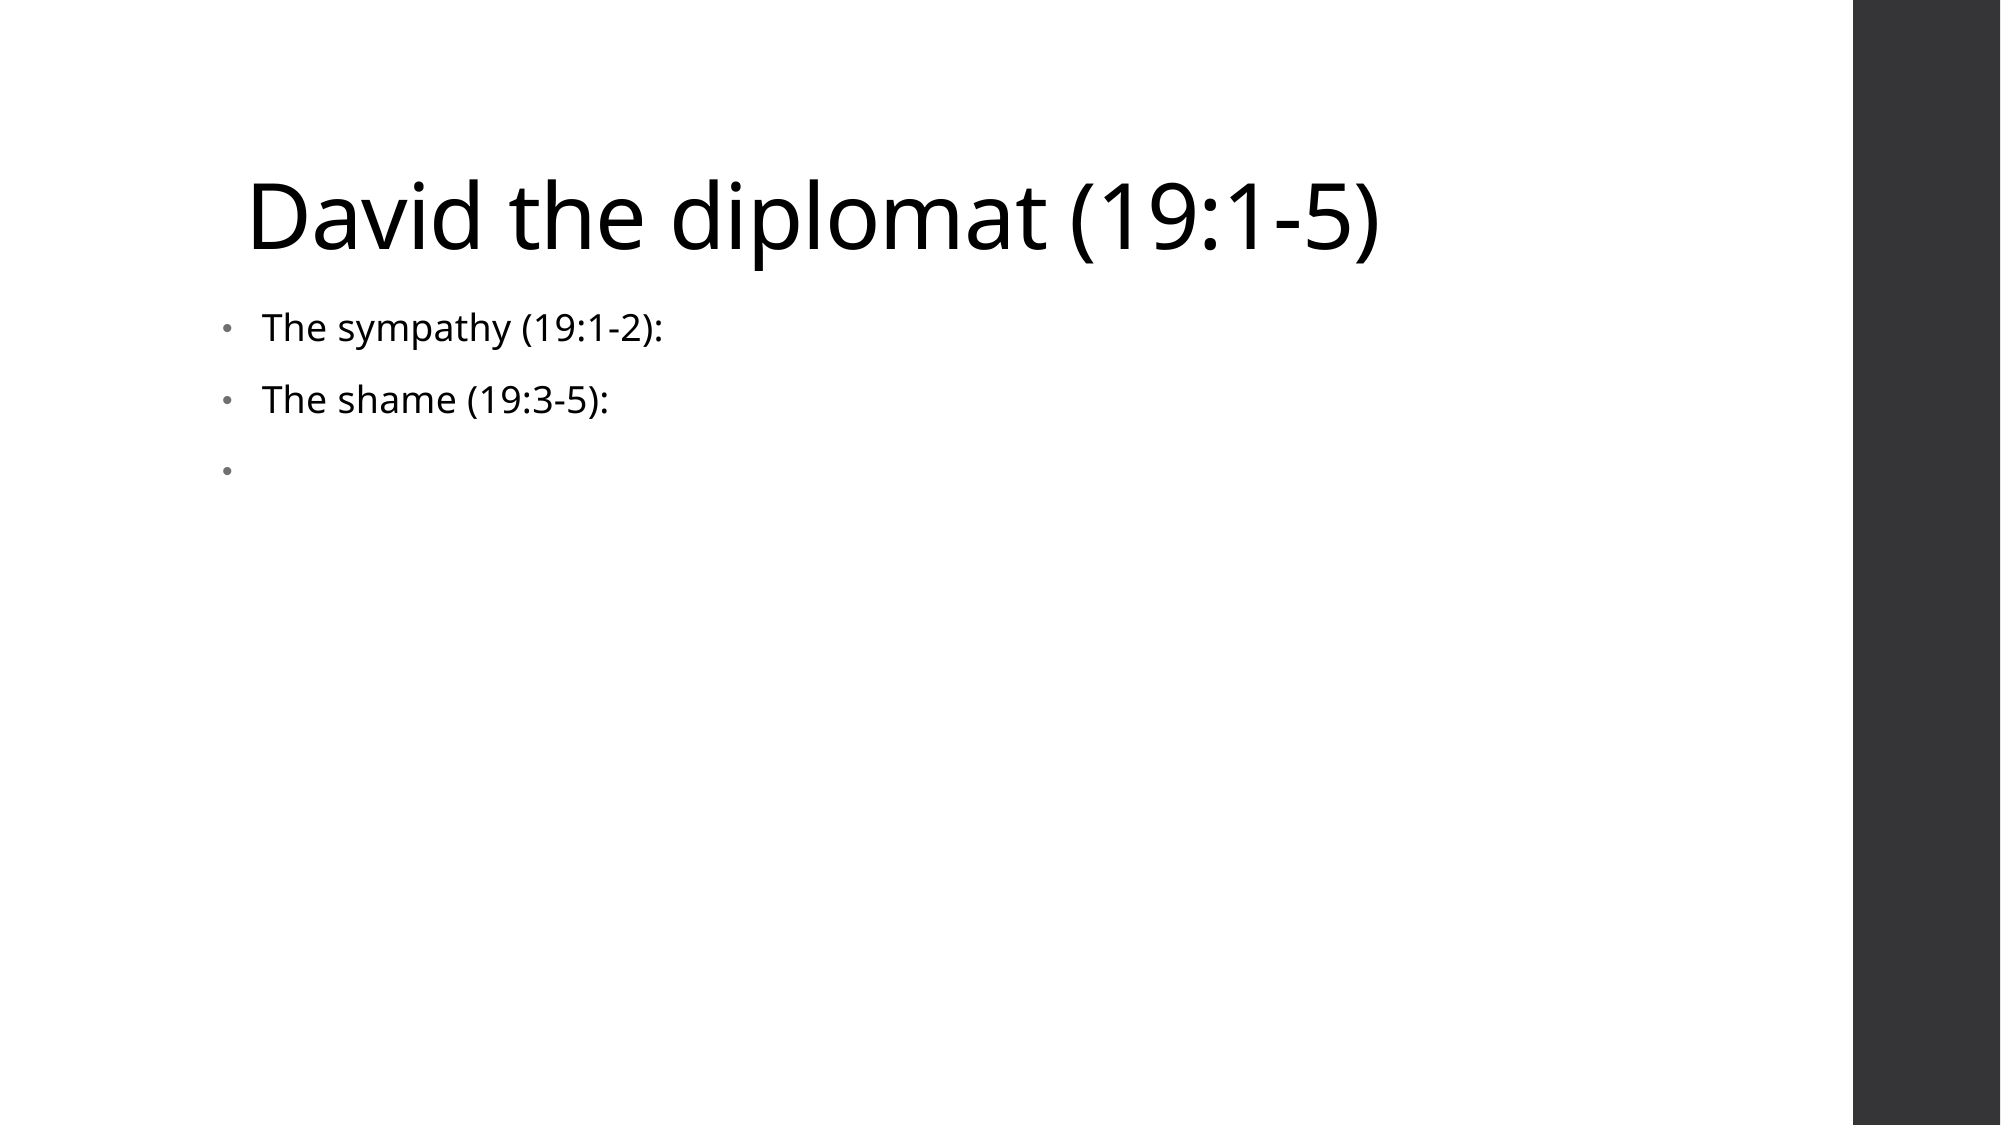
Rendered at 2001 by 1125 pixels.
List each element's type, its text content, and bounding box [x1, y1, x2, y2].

list The sympathy (19:1-2): The shame (19:3-5): [206, 299, 1617, 1014]
title David the diplomat (19:1-5) [206, 60, 1797, 278]
